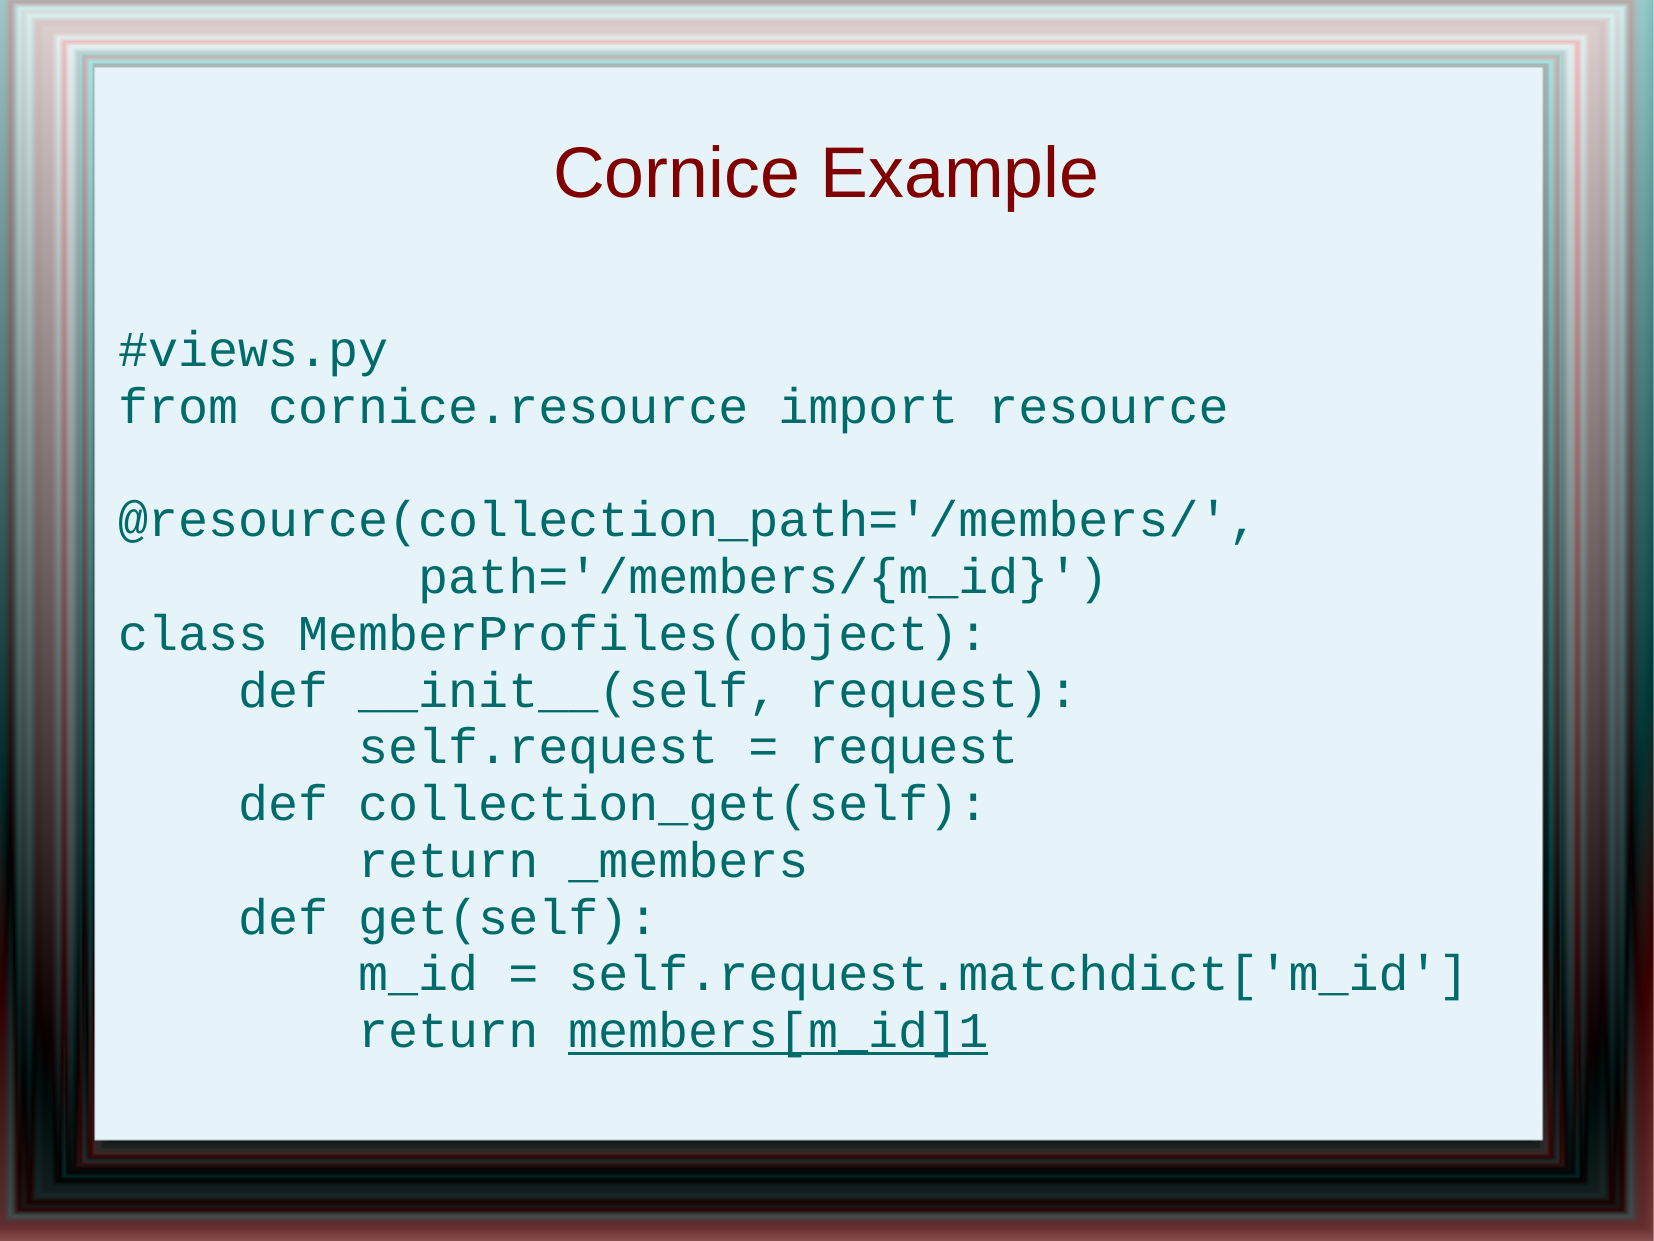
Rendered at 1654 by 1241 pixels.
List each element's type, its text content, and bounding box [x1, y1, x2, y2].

list #views.py from cornice.resource import resource @resource(collection_path='/members/', path='/members/{m_id}') class MemberProfiles(object): def __init__(self, request): self.request = request def collection_get(self): return _members def get(self): m_id = self.request.matchdict['m_id'] return members[m_id]1 [118, 324, 1506, 1063]
title Cornice Example [118, 88, 1536, 257]
picture [0, 0, 1654, 1241]
